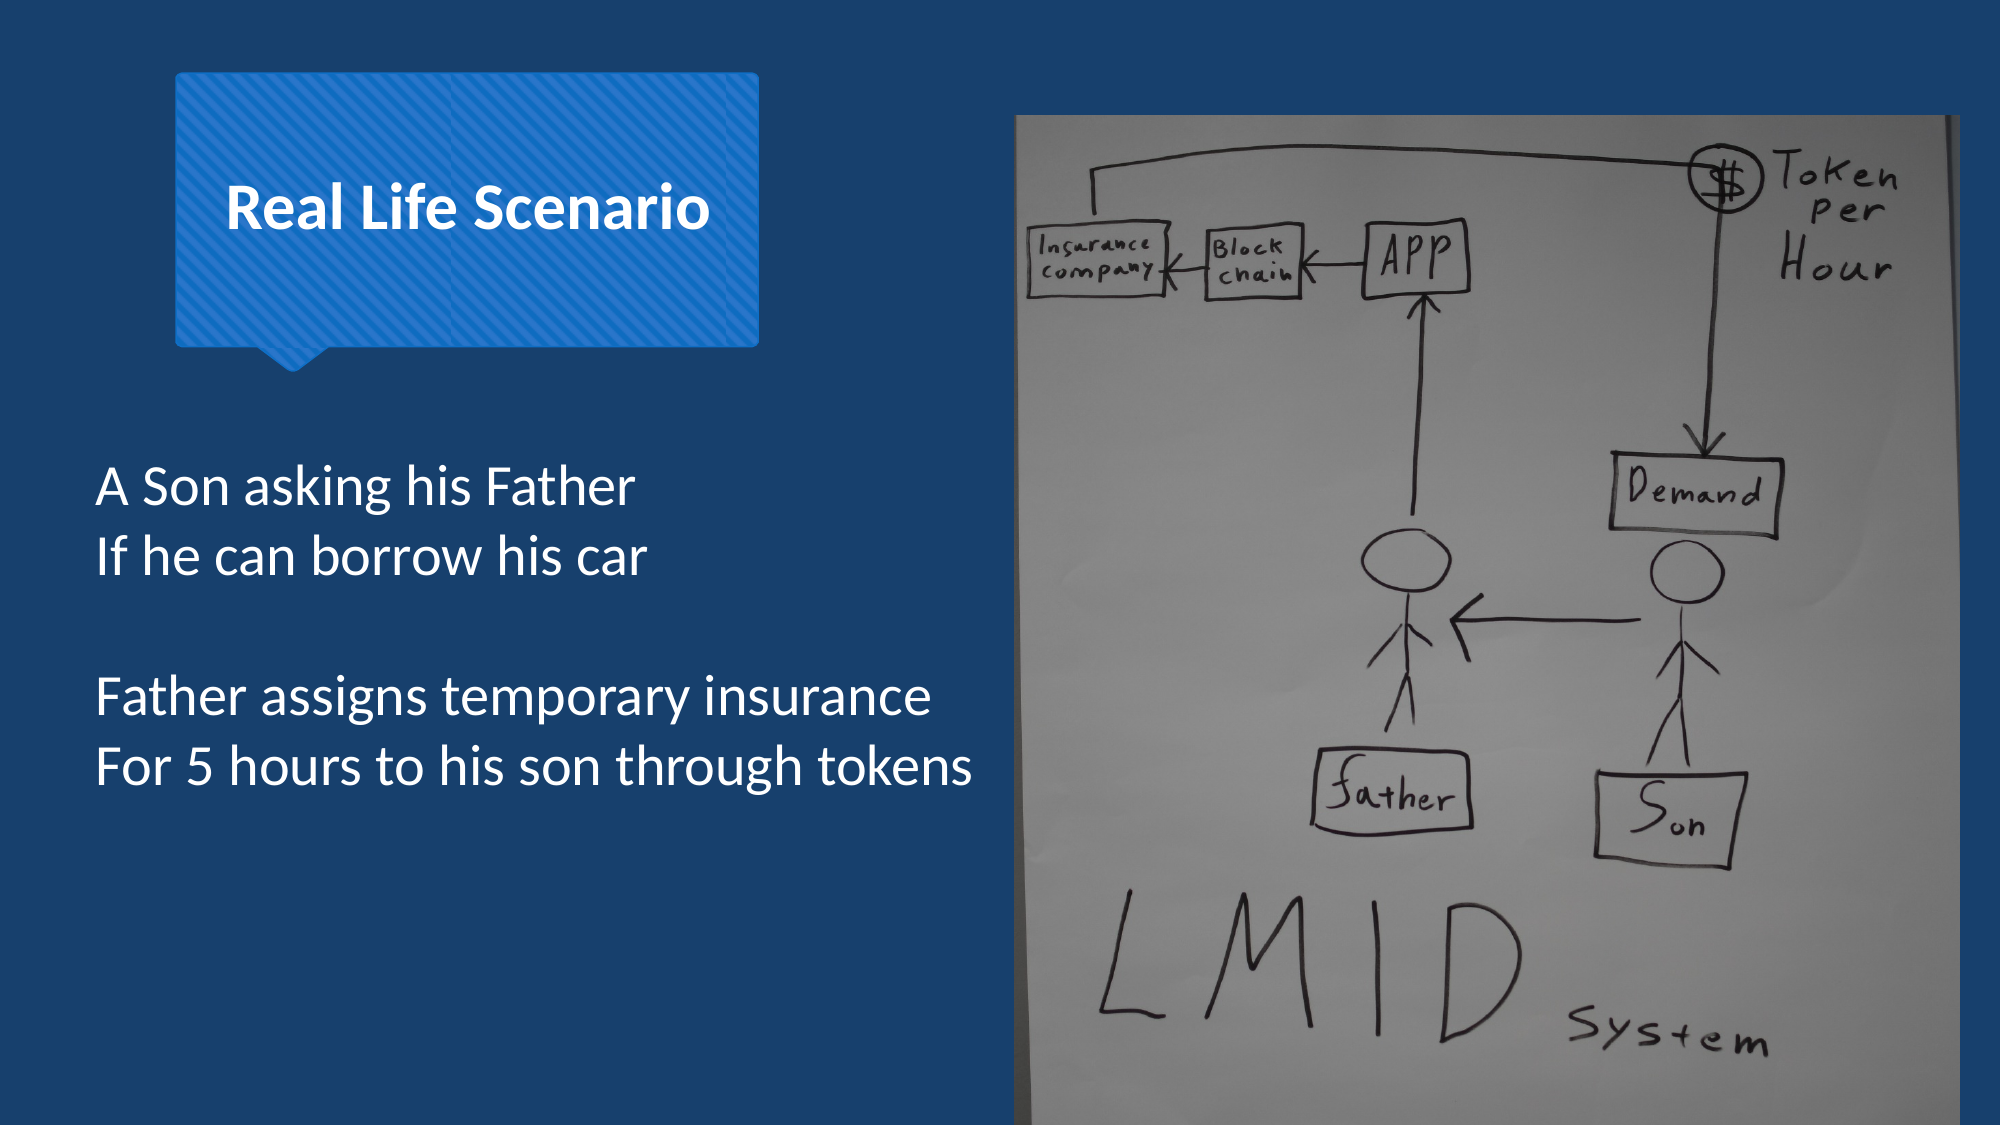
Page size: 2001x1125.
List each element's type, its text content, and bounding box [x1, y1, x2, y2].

picture [1014, 115, 1960, 1125]
text_box Real Life Scenario [210, 155, 731, 252]
text_box A Son asking his Father If he can borrow his car Father assigns temporary insurance For 5 hours to his son through tokens [80, 439, 1015, 809]
